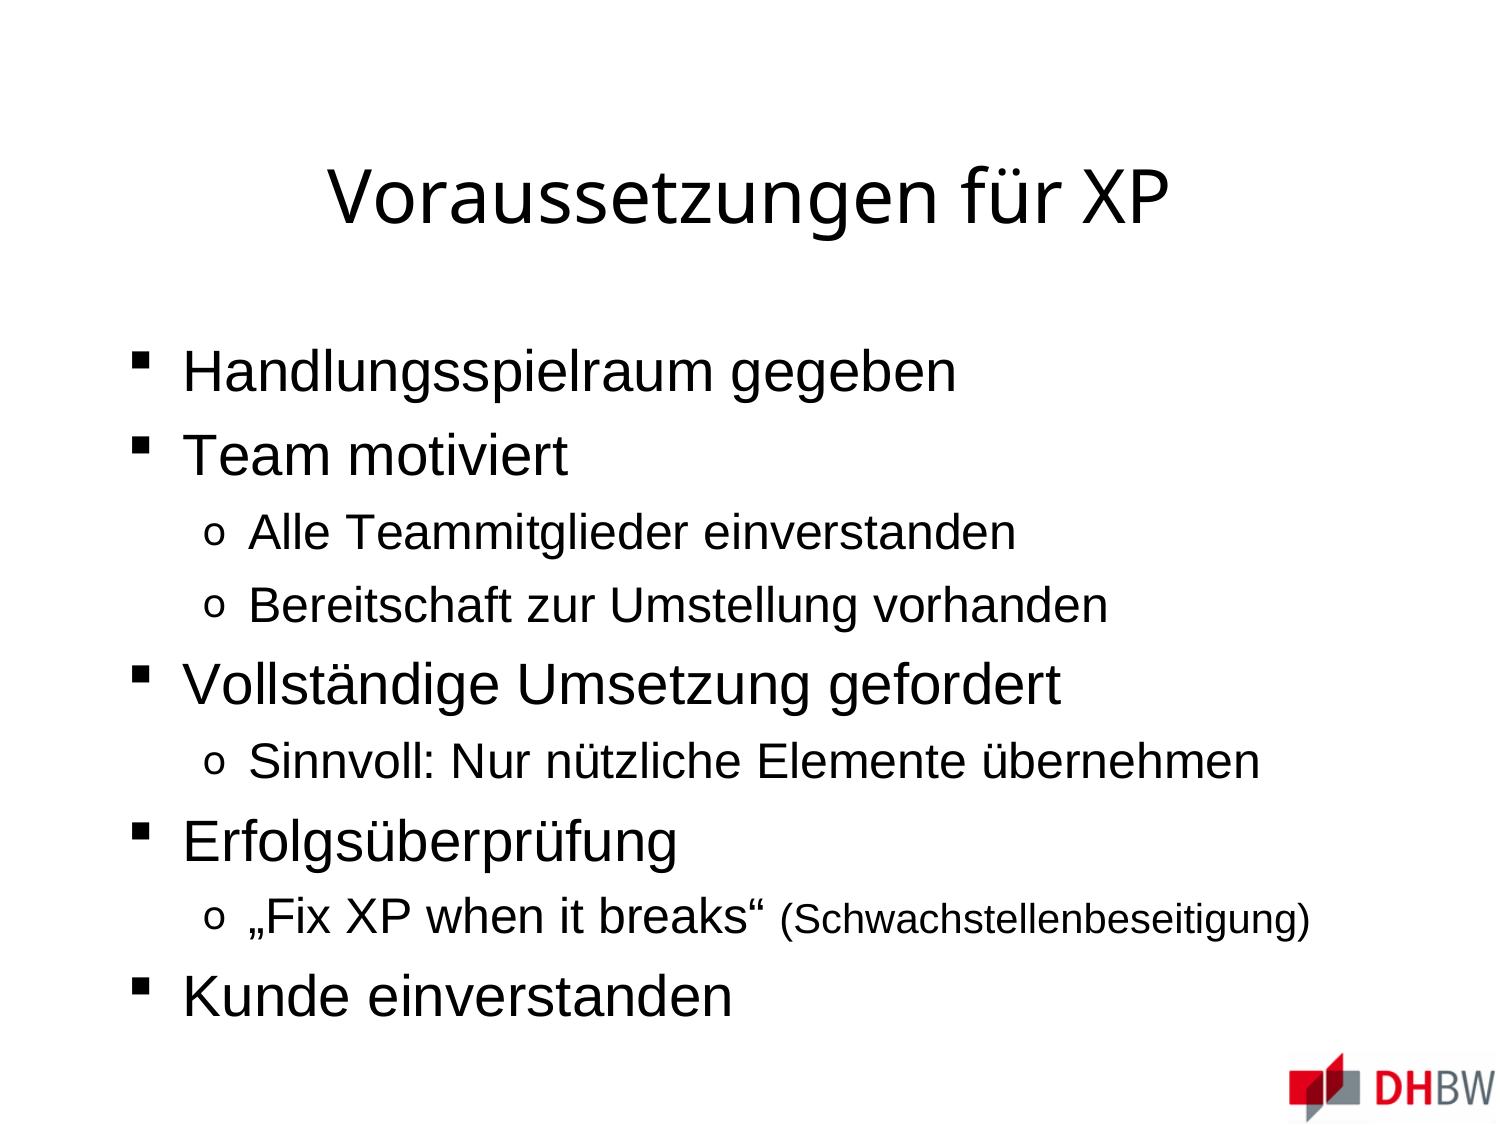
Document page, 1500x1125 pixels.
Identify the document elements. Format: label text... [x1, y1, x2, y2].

list Handlungsspielraum gegeben Team motiviert Alle Teammitglieder einverstanden Bereitschaft zur Umstellung vorhanden Vollständige Umsetzung gefordert Sinnvoll: Nur nützliche Elemente übernehmen Erfolgsüberprüfung „Fix XP when it breaks“ (Schwachstellenbeseitigung) Kunde einverstanden [112, 324, 1388, 1051]
title Voraussetzungen für XP [112, 99, 1388, 288]
picture [1288, 1051, 1496, 1124]
